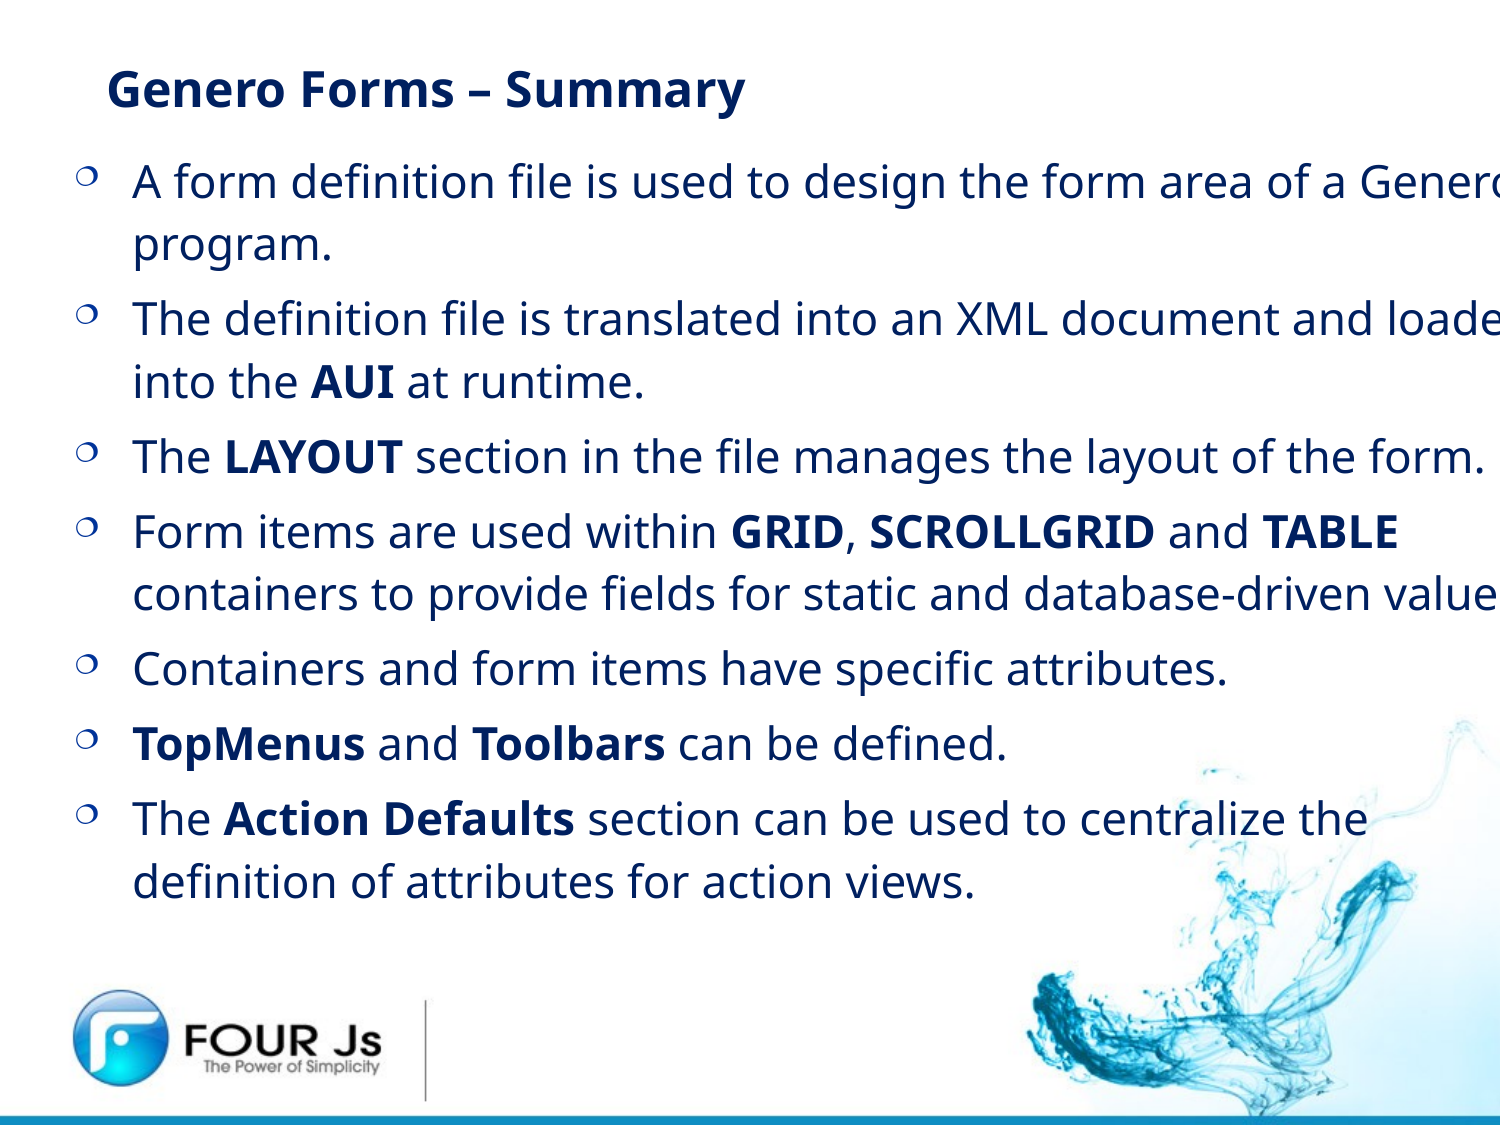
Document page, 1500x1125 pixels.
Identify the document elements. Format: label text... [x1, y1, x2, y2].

title Genero Forms – Summary [106, 35, 1388, 141]
text_box A form definition file is used to design the form area of a Genero program. The definition file is translated into an XML document and loaded into the AUI at runtime. The LAYOUT section in the file manages the layout of the form. Form items are used within GRID, SCROLLGRID and TABLE containers to provide fields for static and database-driven values. Containers and form items have specific attributes. TopMenus and Toolbars can be defined. The Action Defaults section can be used to centralize the definition of attributes for action views. [59, 141, 1500, 1099]
picture [0, 0, 1500, 1122]
